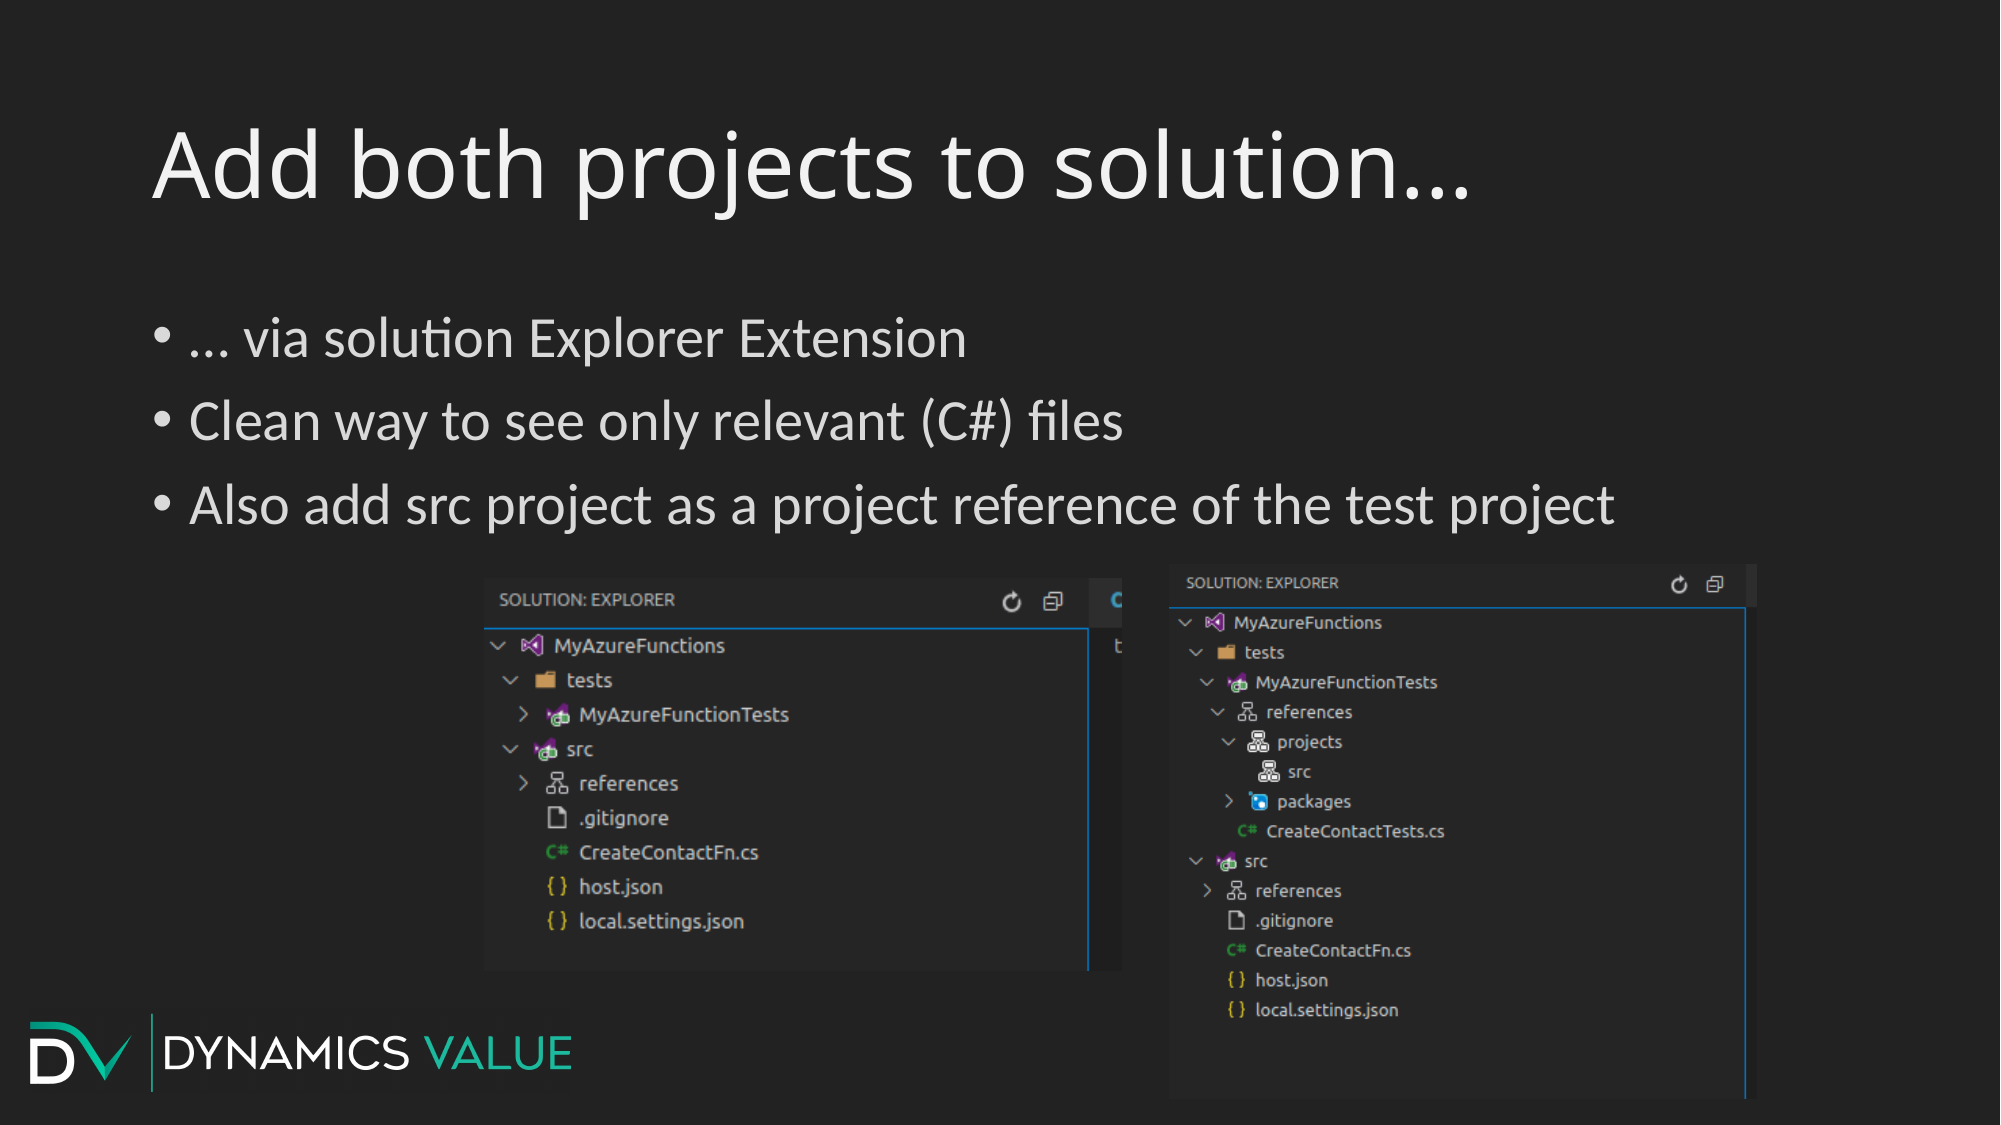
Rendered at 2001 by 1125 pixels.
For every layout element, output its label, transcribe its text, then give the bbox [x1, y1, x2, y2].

picture [29, 1008, 571, 1095]
text_box Add both projects to solution... [137, 59, 1863, 277]
text_box … via solution Explorer Extension Clean way to see only relevant (C#) files Also add src project as a project reference of the test project [137, 299, 1784, 721]
picture [484, 578, 1122, 971]
picture [1169, 564, 1757, 1099]
